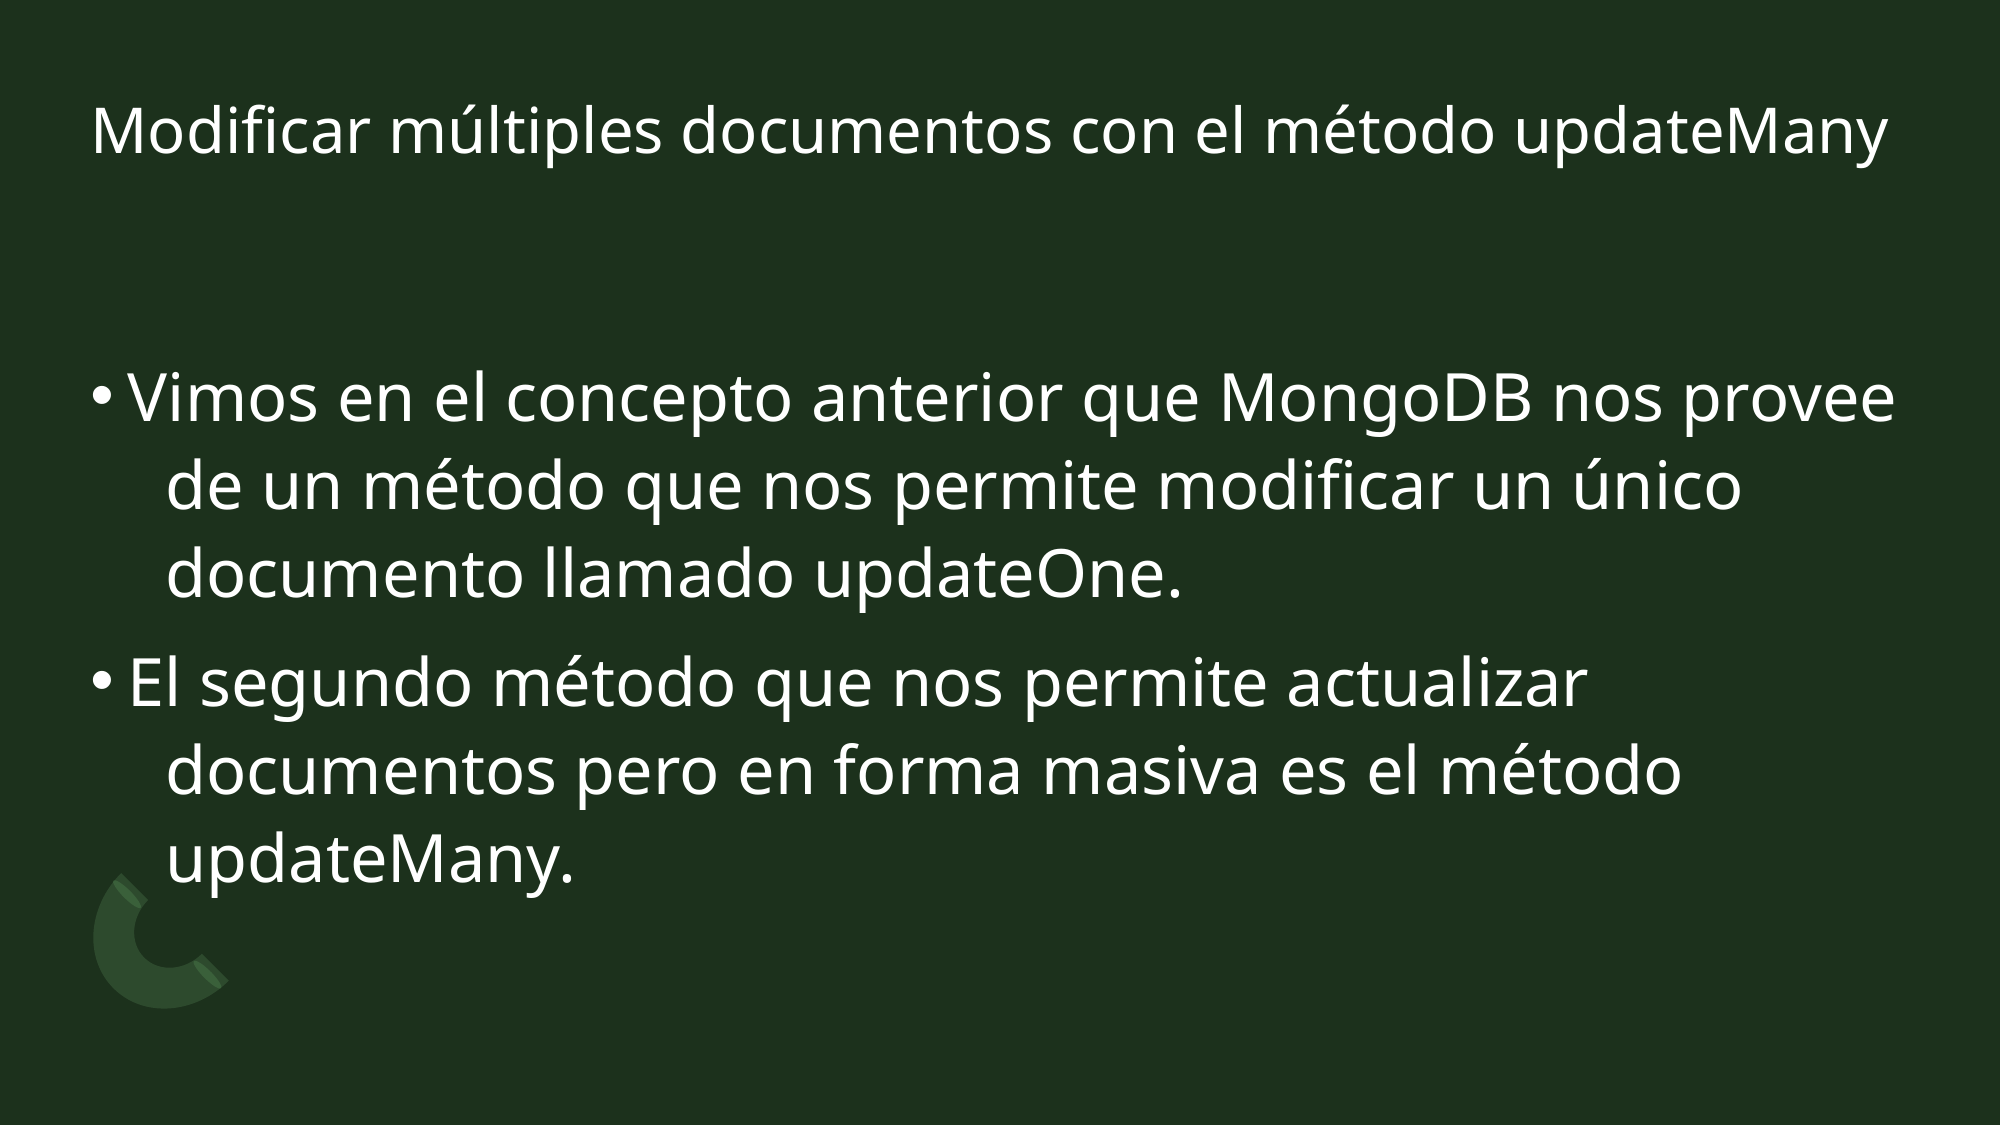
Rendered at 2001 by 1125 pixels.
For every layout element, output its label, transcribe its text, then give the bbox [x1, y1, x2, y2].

title Modificar múltiples documentos con el método updateMany [90, 90, 1910, 309]
list Vimos en el concepto anterior que MongoDB nos provee de un método que nos permite modificar un único documento llamado updateOne. El segundo método que nos permite actualizar documentos pero en forma masiva es el método updateMany. [90, 346, 1910, 1000]
